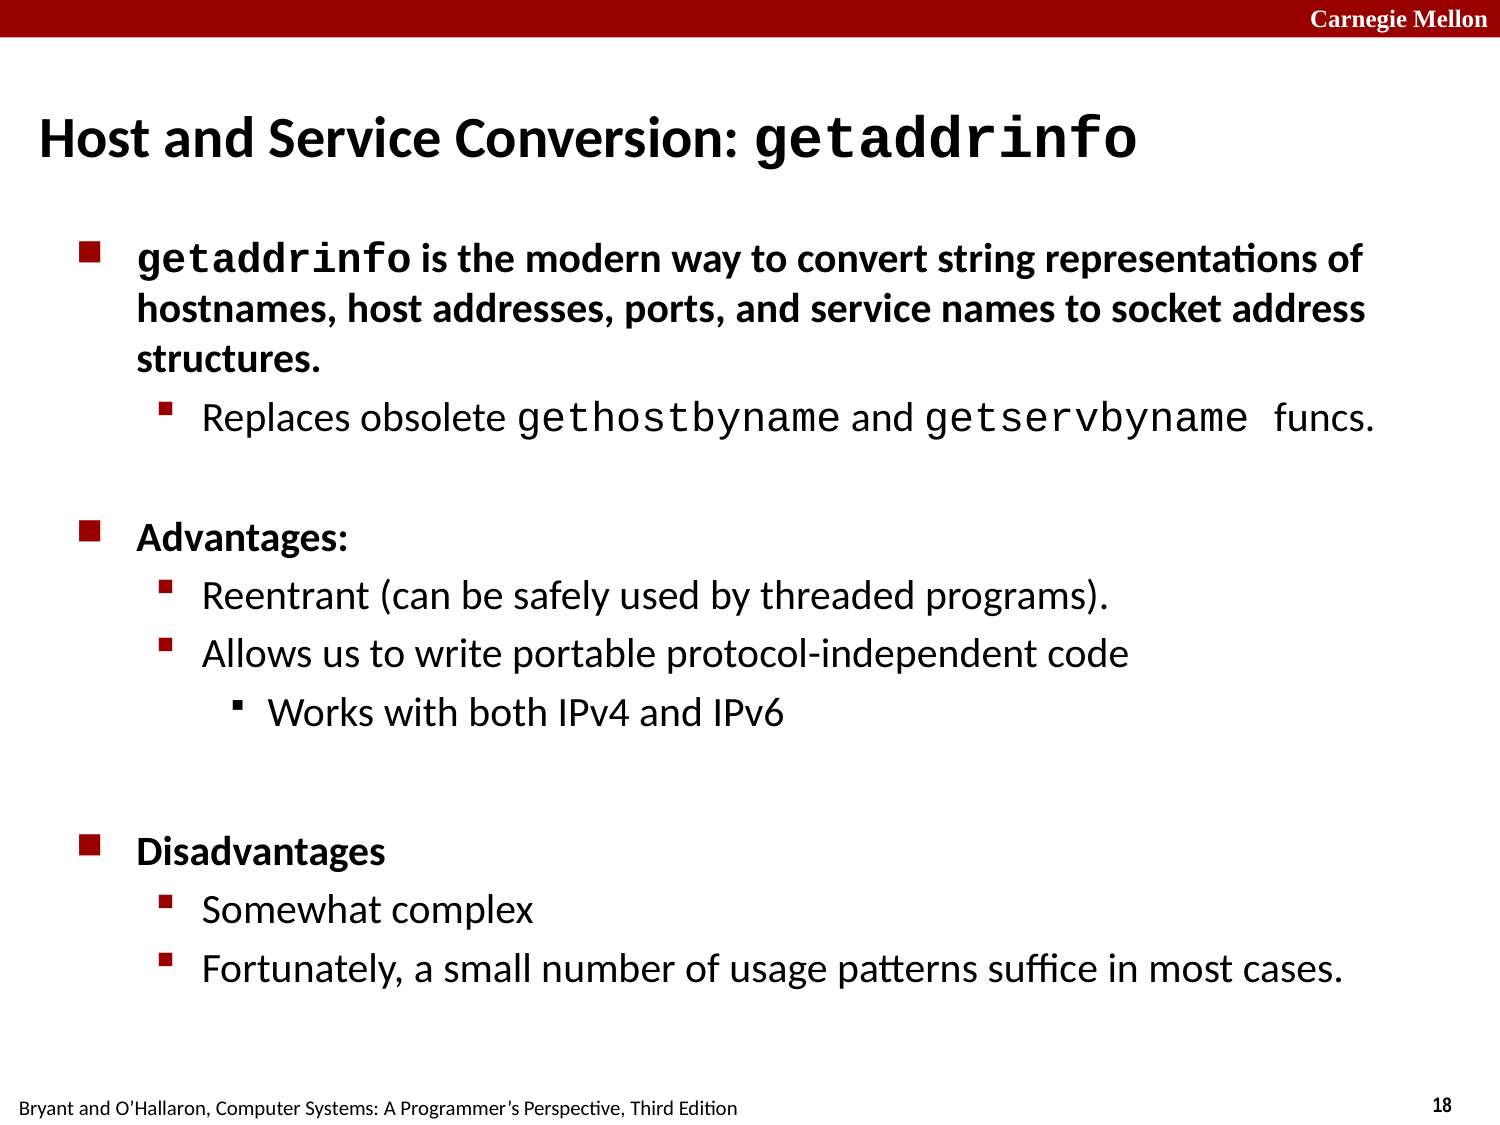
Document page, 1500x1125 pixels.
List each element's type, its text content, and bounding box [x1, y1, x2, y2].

title Host and Service Conversion: getaddrinfo [24, 71, 1488, 197]
list getaddrinfo is the modern way to convert string representations of hostnames, host addresses, ports, and service names to socket address structures. Replaces obsolete gethostbyname and getservbyname funcs. Advantages: Reentrant (can be safely used by threaded programs). Allows us to write portable protocol-independent code Works with both IPv4 and IPv6 Disadvantages Somewhat complex Fortunately, a small number of usage patterns suffice in most cases. [65, 223, 1450, 1088]
